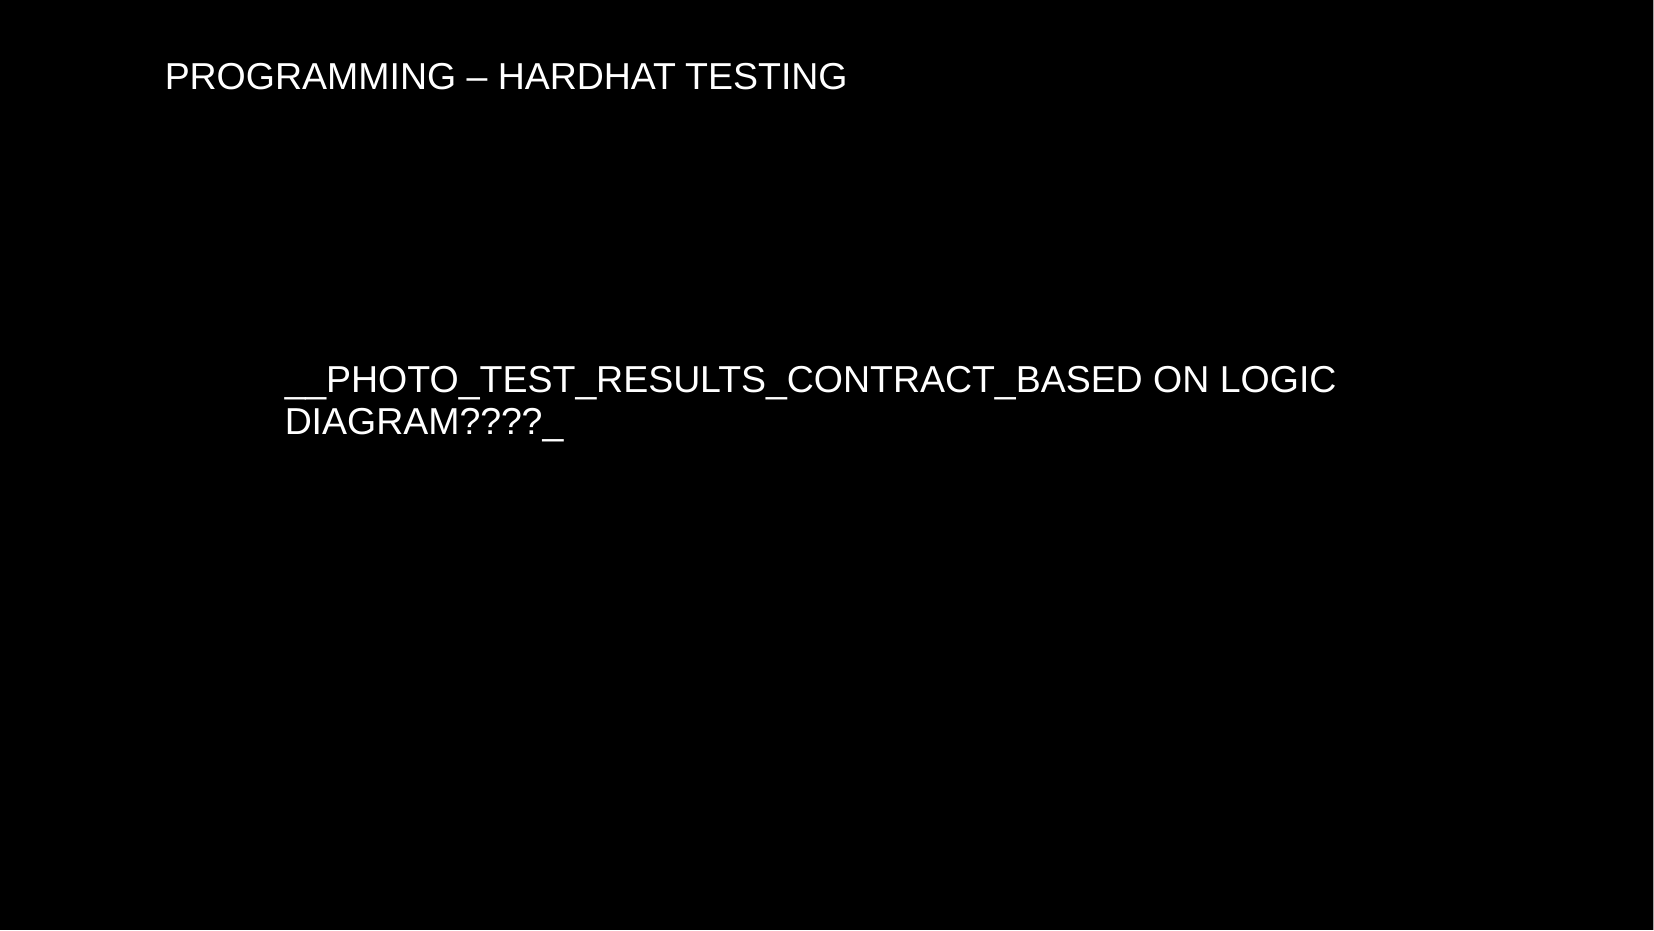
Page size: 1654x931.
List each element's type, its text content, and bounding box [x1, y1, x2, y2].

text_box __PHOTO_TEST_RESULTS_CONTRACT_BASED ON LOGIC DIAGRAM????_ [270, 351, 1501, 451]
text_box PROGRAMMING – HARDHAT TESTING [150, 48, 1591, 147]
